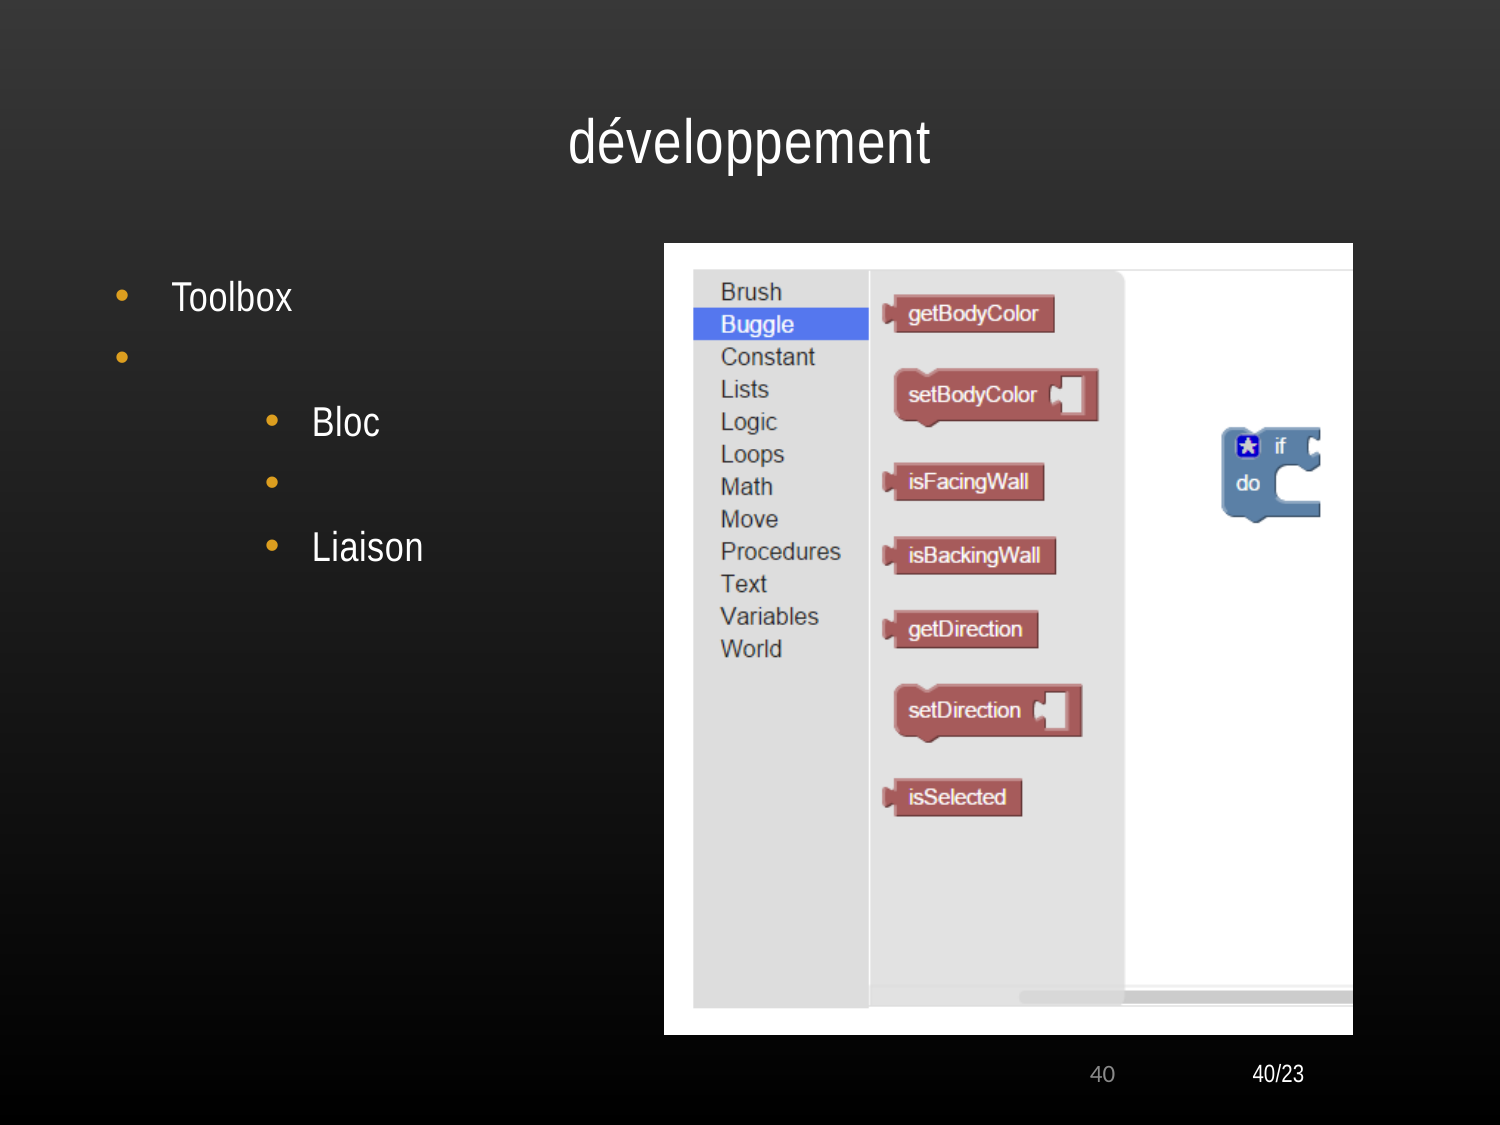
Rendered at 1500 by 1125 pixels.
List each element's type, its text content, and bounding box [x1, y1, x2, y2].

list Toolbox Bloc Liaison [99, 262, 664, 938]
picture [664, 243, 1353, 1035]
text_box <numéro>/23 [1237, 1042, 1401, 1103]
title développement [99, 45, 1400, 233]
